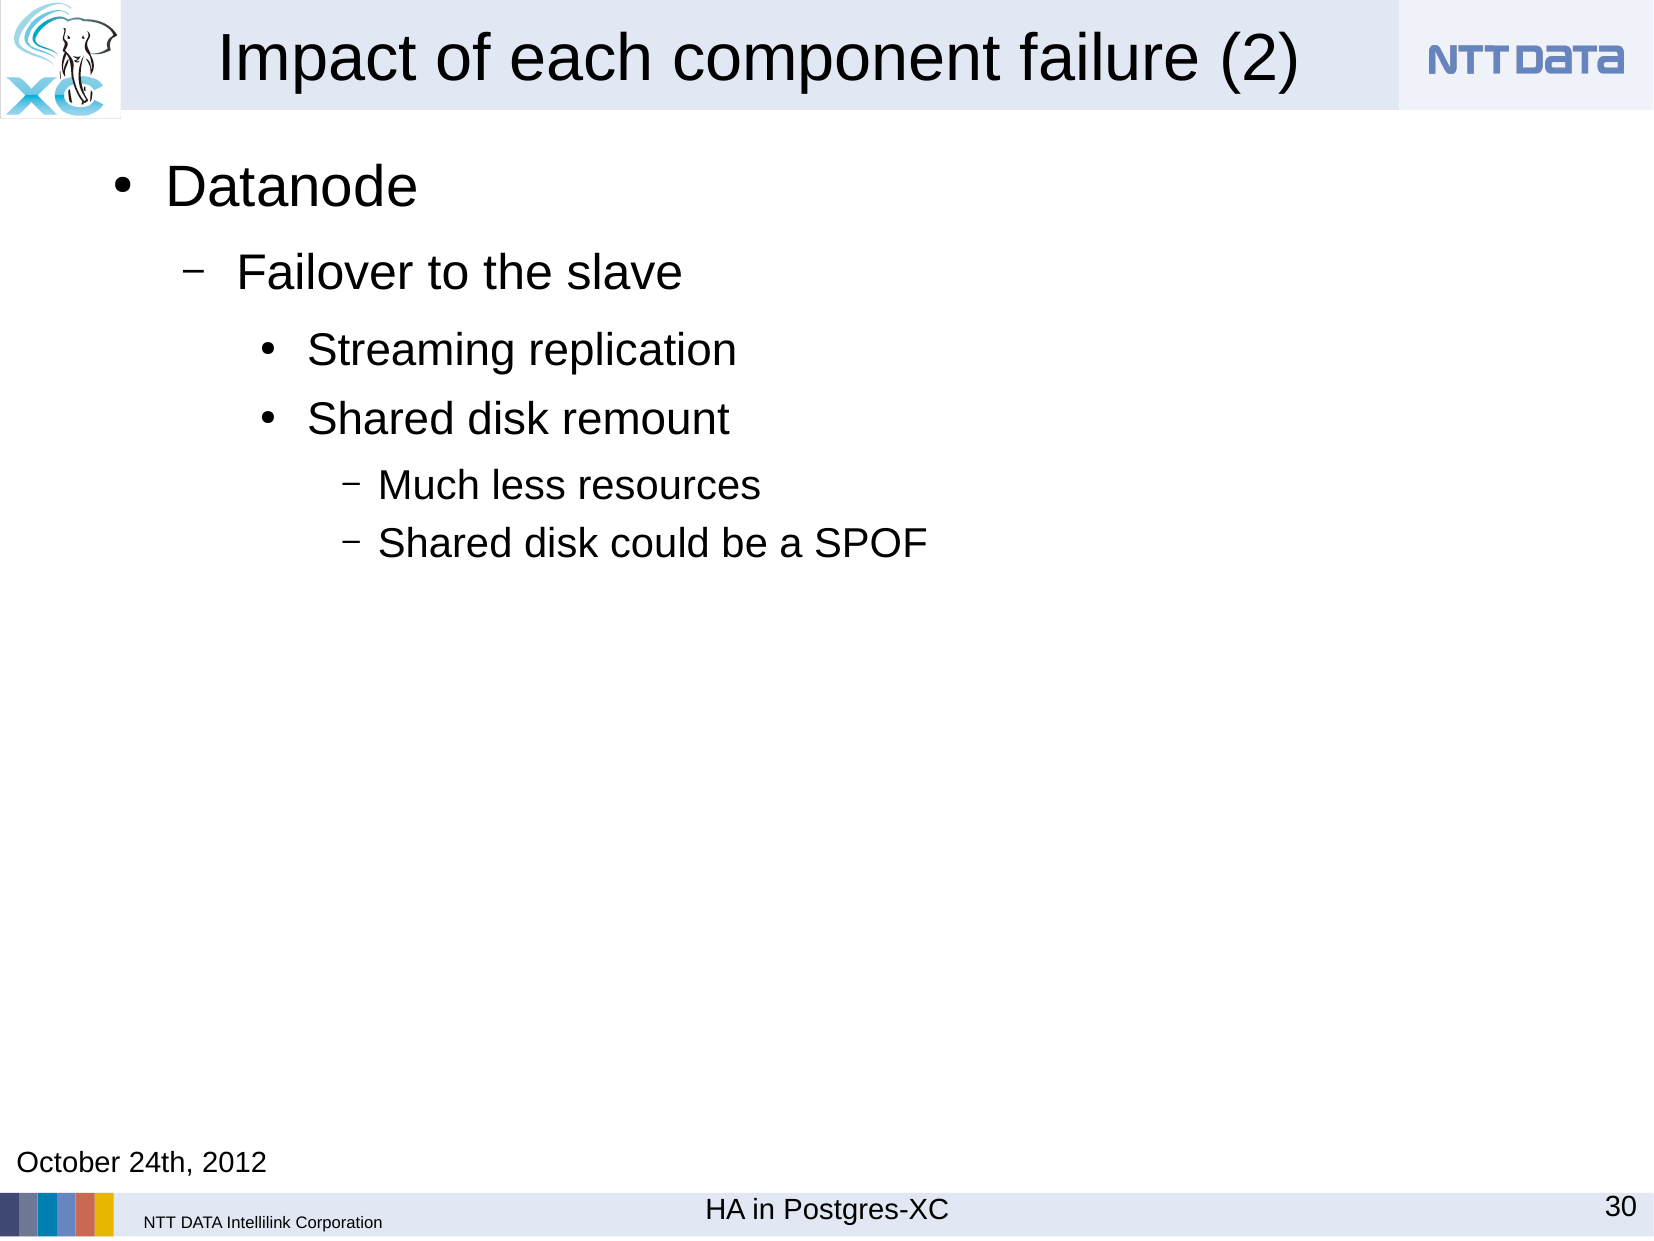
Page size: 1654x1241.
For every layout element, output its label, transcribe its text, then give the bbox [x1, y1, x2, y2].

picture [0, 0, 121, 119]
title Impact of each component failure (2) [120, 3, 1399, 110]
picture [1429, 45, 1624, 74]
list Datanode Failover to the slave Streaming replication Shared disk remount Much less resources Shared disk could be a SPOF [94, 153, 1583, 1134]
